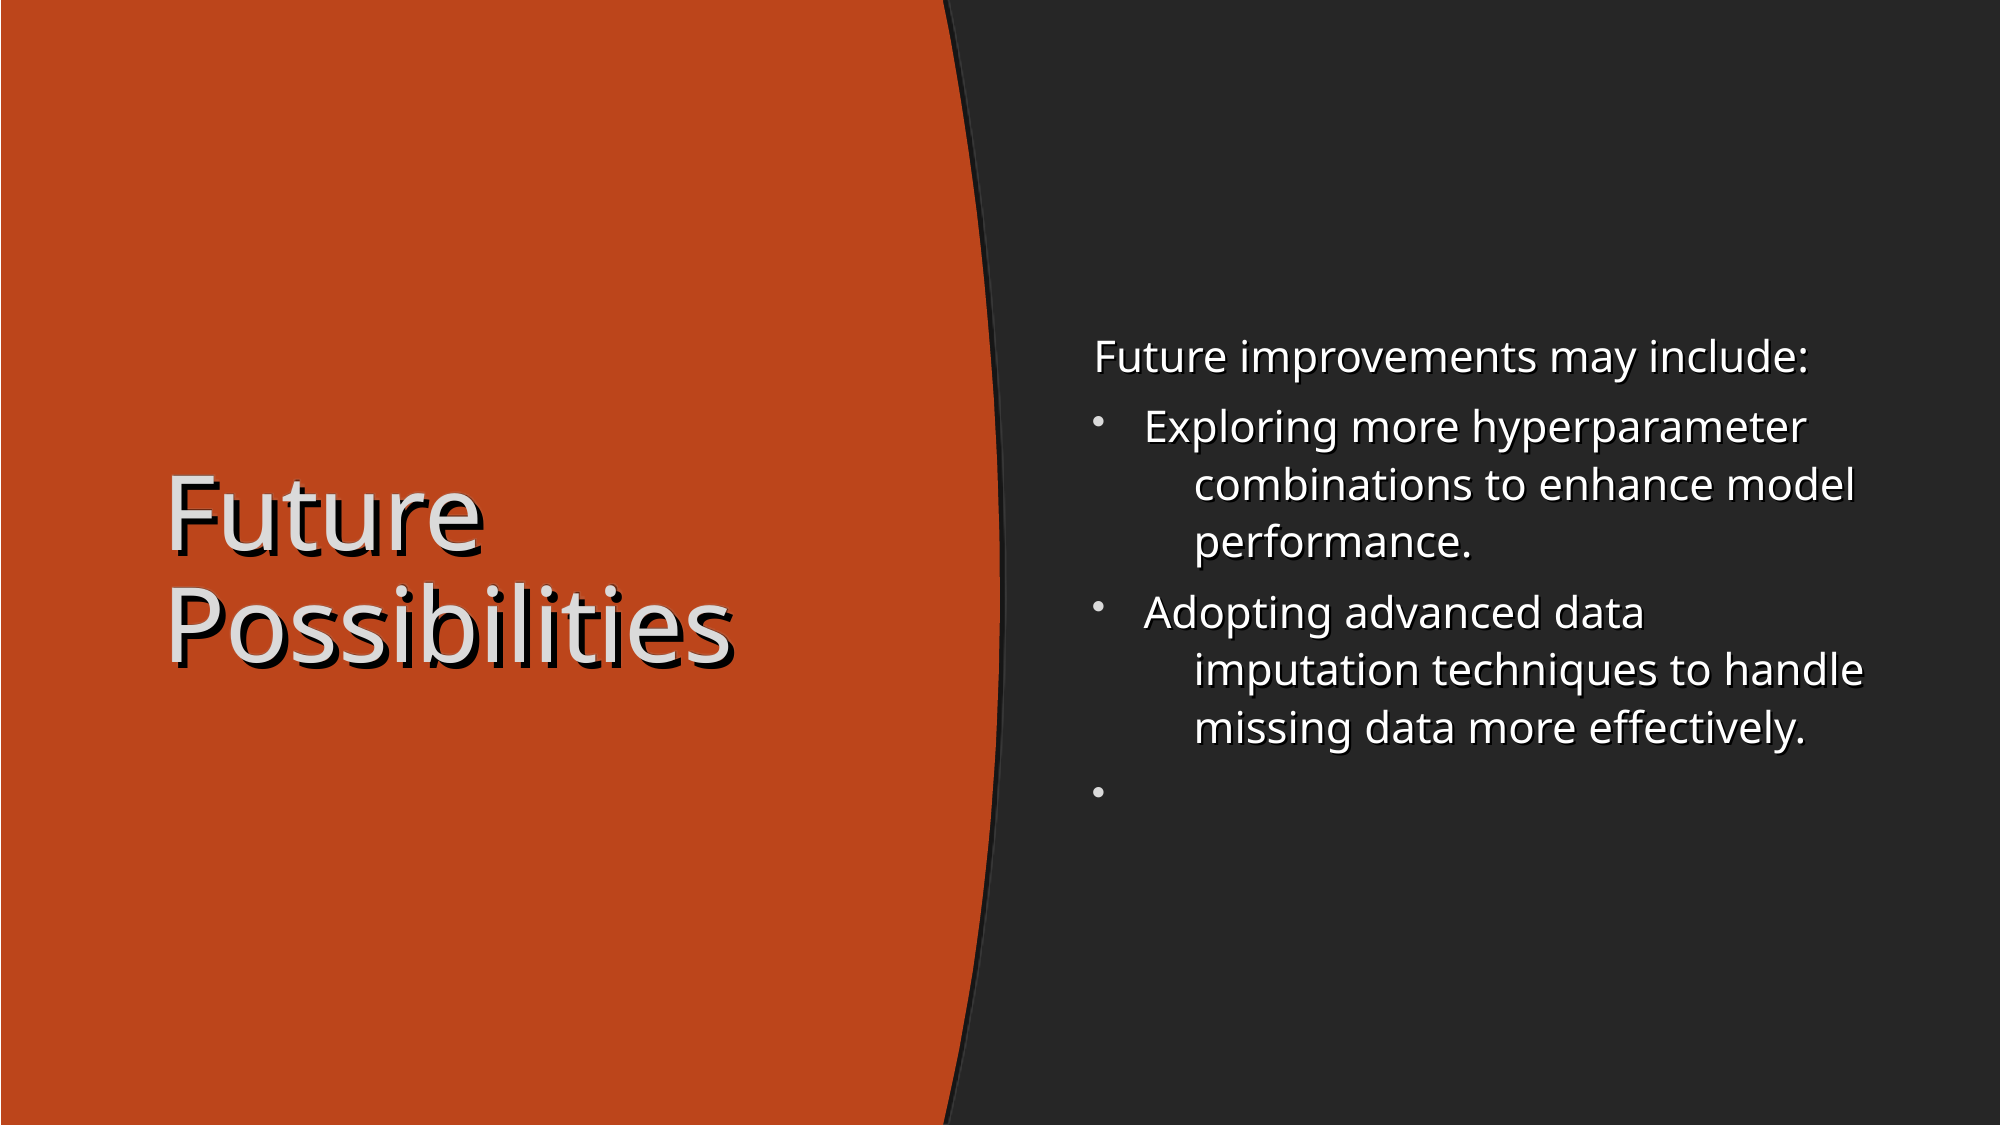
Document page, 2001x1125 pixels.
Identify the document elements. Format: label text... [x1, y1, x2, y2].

text_box [1, 0, 2000, 1125]
list Future improvements may include: Exploring more hyperparameter combinations to enhance model performance. Adopting advanced data imputation techniques to handle missing data more effectively. [1066, 183, 1895, 963]
title Future Possibilities [147, 183, 914, 963]
